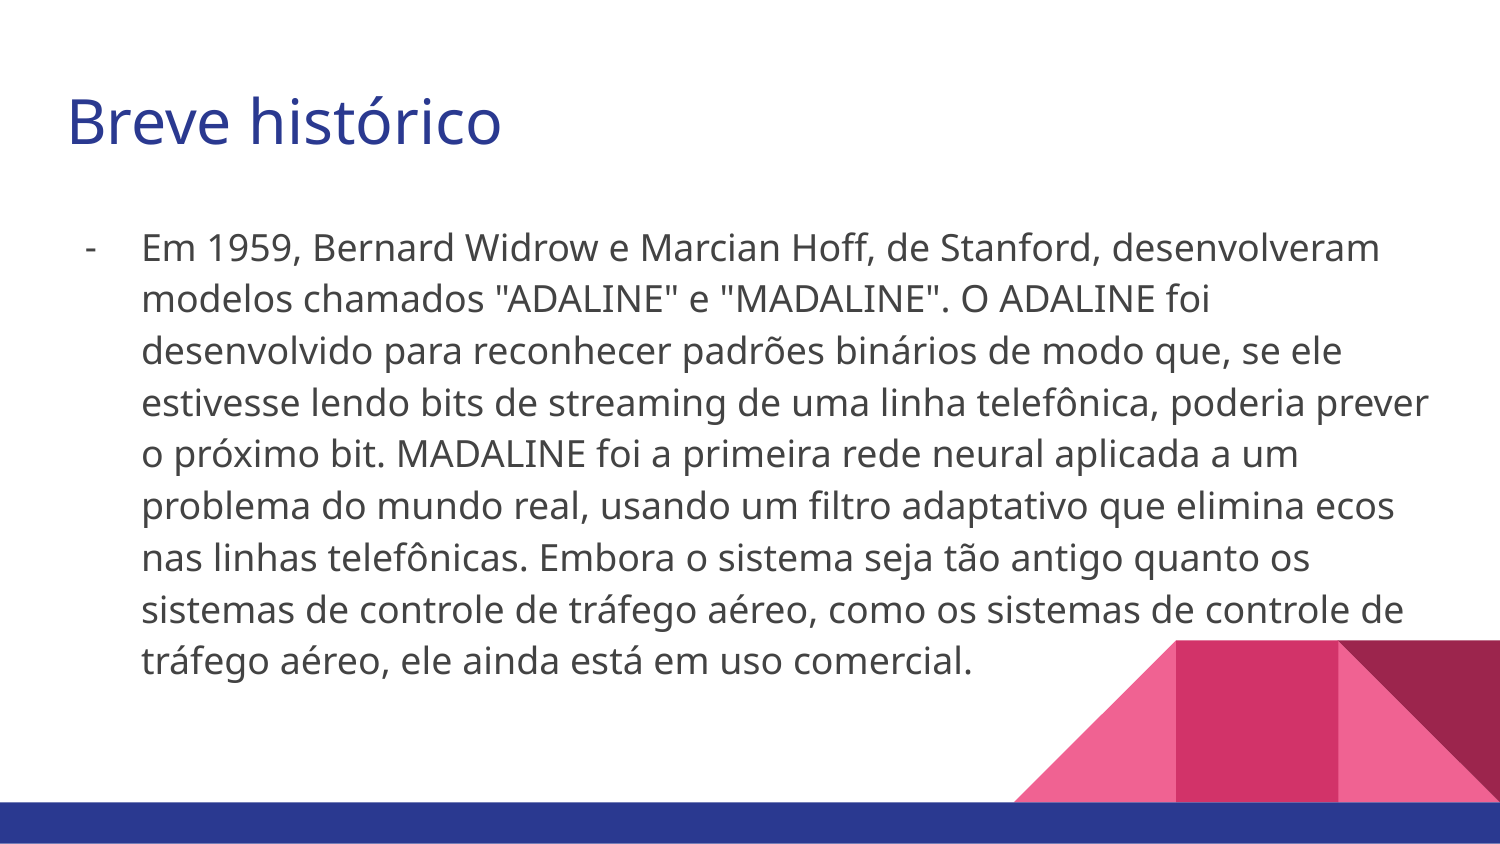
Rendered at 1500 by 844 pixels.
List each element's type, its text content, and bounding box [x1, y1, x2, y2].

title Breve histórico [51, 67, 1449, 167]
list Em 1959, Bernard Widrow e Marcian Hoff, de Stanford, desenvolveram modelos chamados "ADALINE" e "MADALINE". O ADALINE foi desenvolvido para reconhecer padrões binários de modo que, se ele estivesse lendo bits de streaming de uma linha telefônica, poderia prever o próximo bit. MADALINE foi a primeira rede neural aplicada a um problema do mundo real, usando um filtro adaptativo que elimina ecos nas linhas telefônicas. Embora o sistema seja tão antigo quanto os sistemas de controle de tráfego aéreo, como os sistemas de controle de tráfego aéreo, ele ainda está em uso comercial. [51, 201, 1449, 750]
